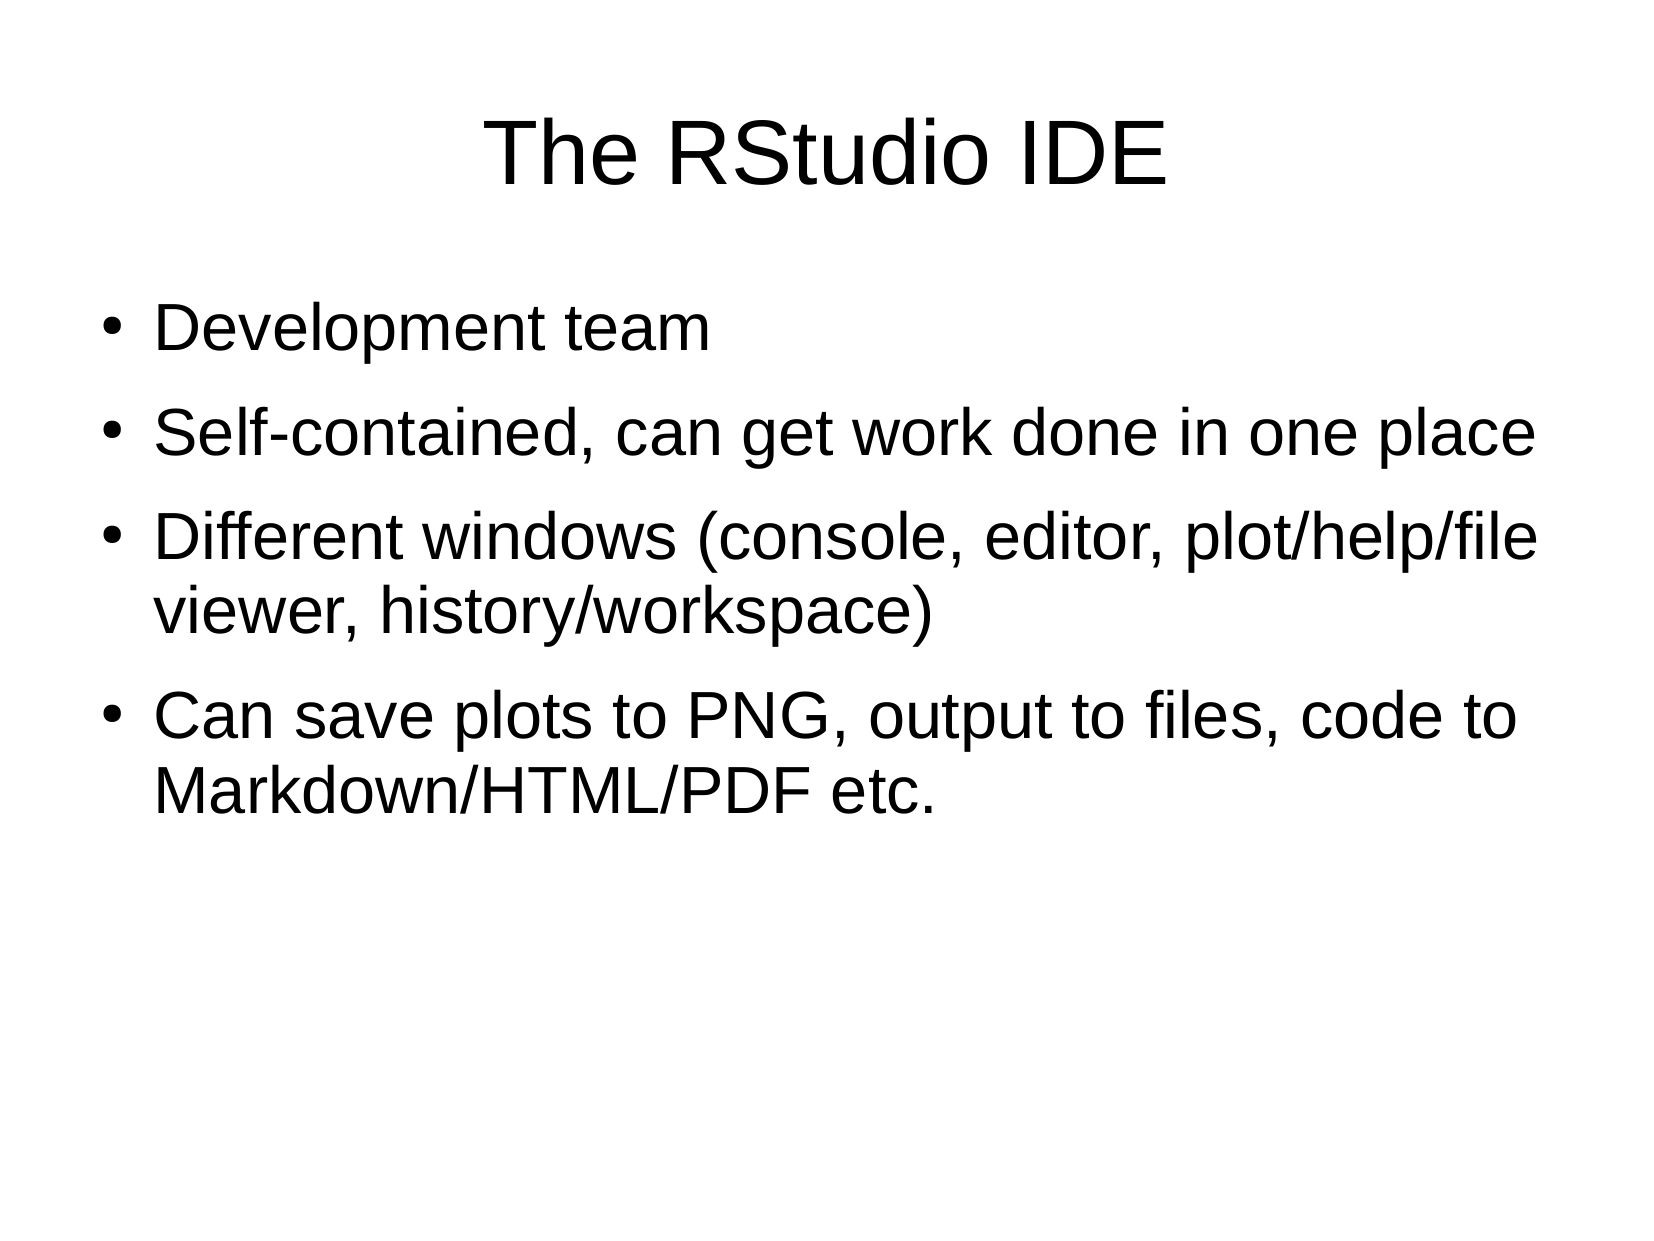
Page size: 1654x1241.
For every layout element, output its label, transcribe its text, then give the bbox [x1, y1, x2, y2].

title The RStudio IDE [82, 49, 1571, 257]
list Development team Self-contained, can get work done in one place Different windows (console, editor, plot/help/file viewer, history/workspace) Can save plots to PNG, output to files, code to Markdown/HTML/PDF etc. [82, 290, 1571, 1010]
